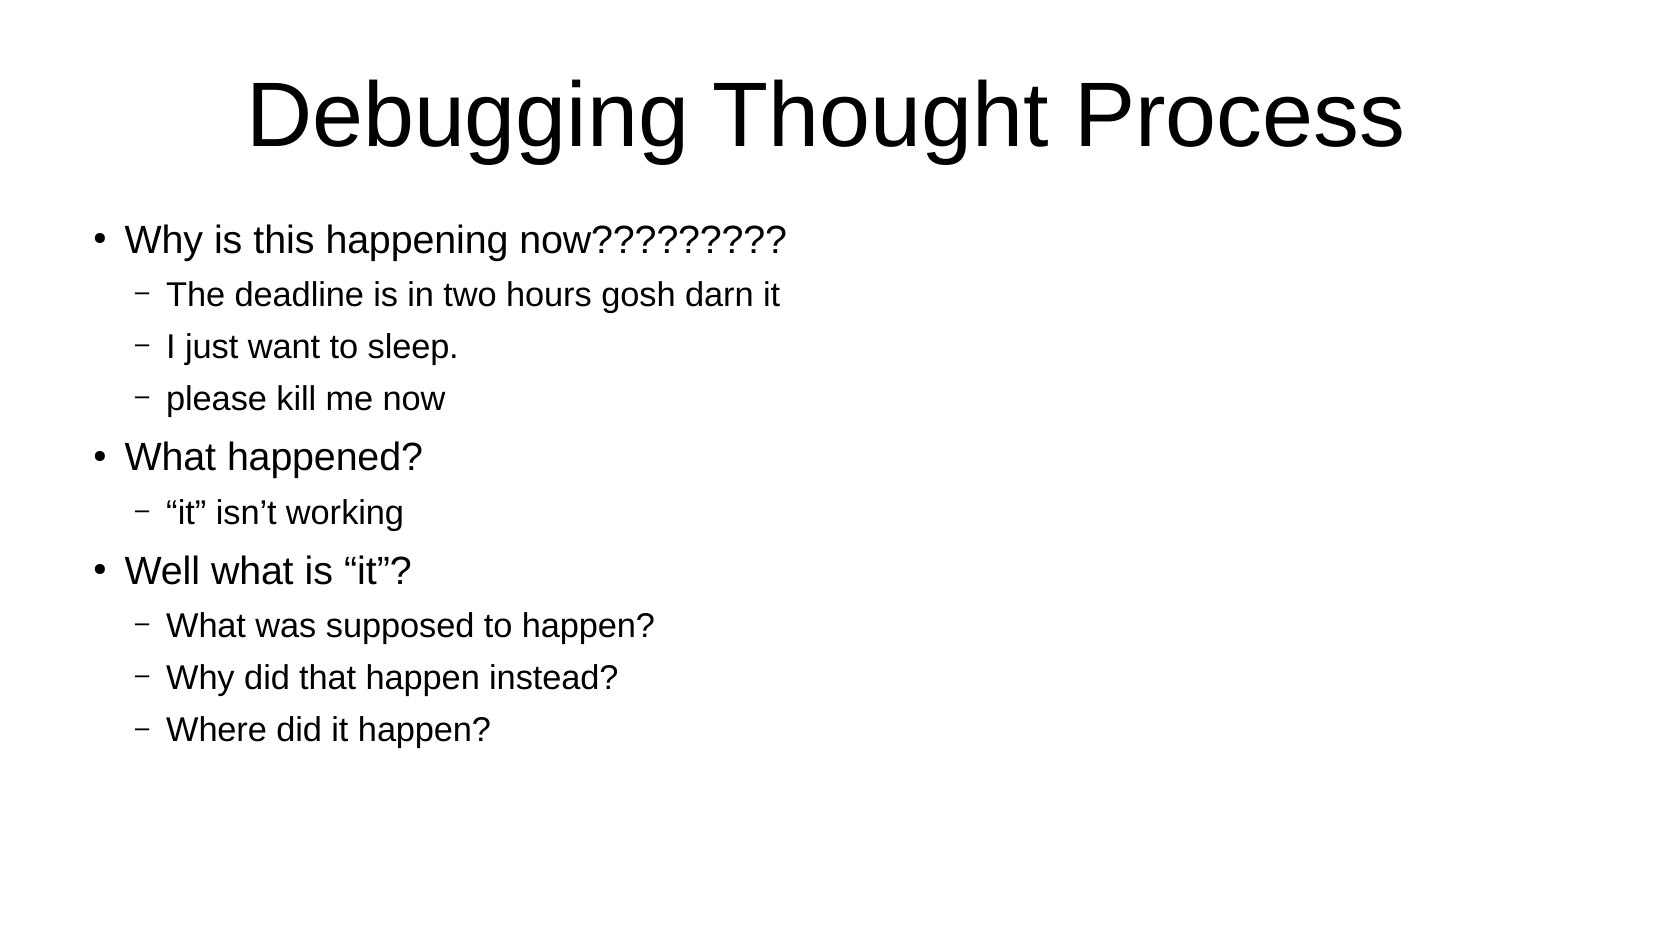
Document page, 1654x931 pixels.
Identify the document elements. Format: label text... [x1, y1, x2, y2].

title Debugging Thought Process [82, 37, 1571, 193]
list Why is this happening now????????? The deadline is in two hours gosh darn it I just want to sleep. please kill me now What happened? “it” isn’t working Well what is “it”? What was supposed to happen? Why did that happen instead? Where did it happen? [82, 217, 1571, 758]
